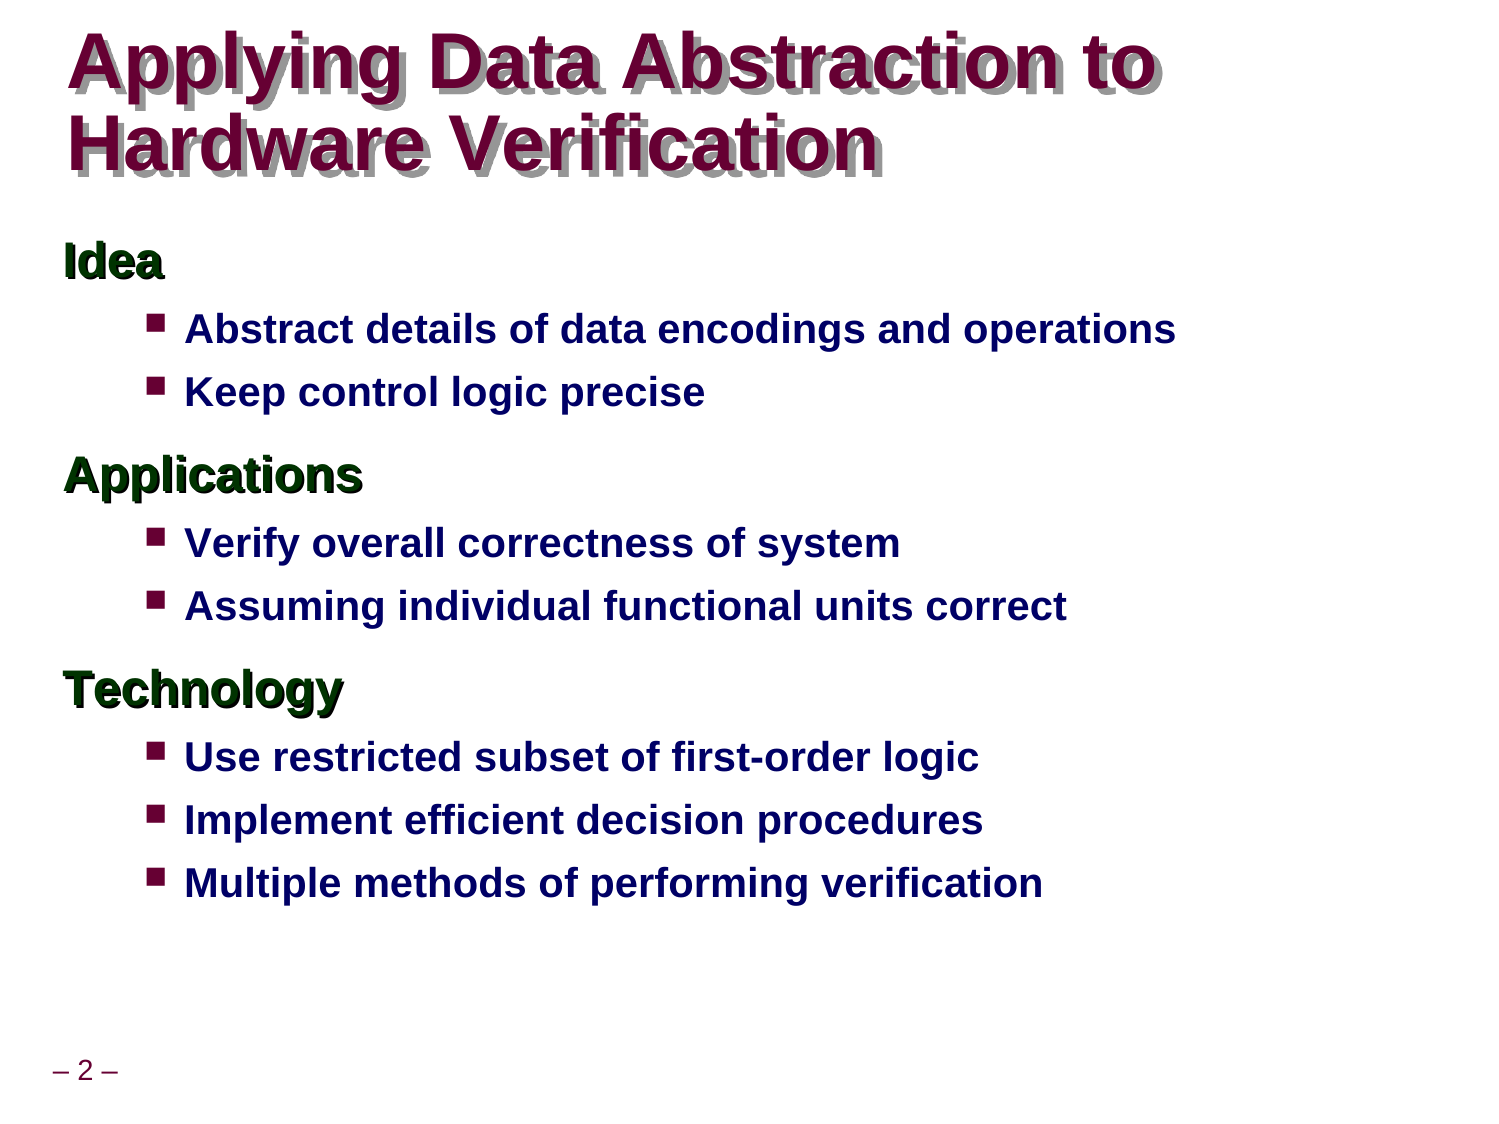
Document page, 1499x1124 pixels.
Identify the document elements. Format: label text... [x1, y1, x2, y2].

title Applying Data Abstraction to Hardware Verification [66, 21, 1495, 188]
list Idea Abstract details of data encodings and operations Keep control logic precise Applications Verify overall correctness of system Assuming individual functional units correct Technology Use restricted subset of first-order logic Implement efficient decision procedures Multiple methods of performing verification [47, 224, 1409, 1056]
